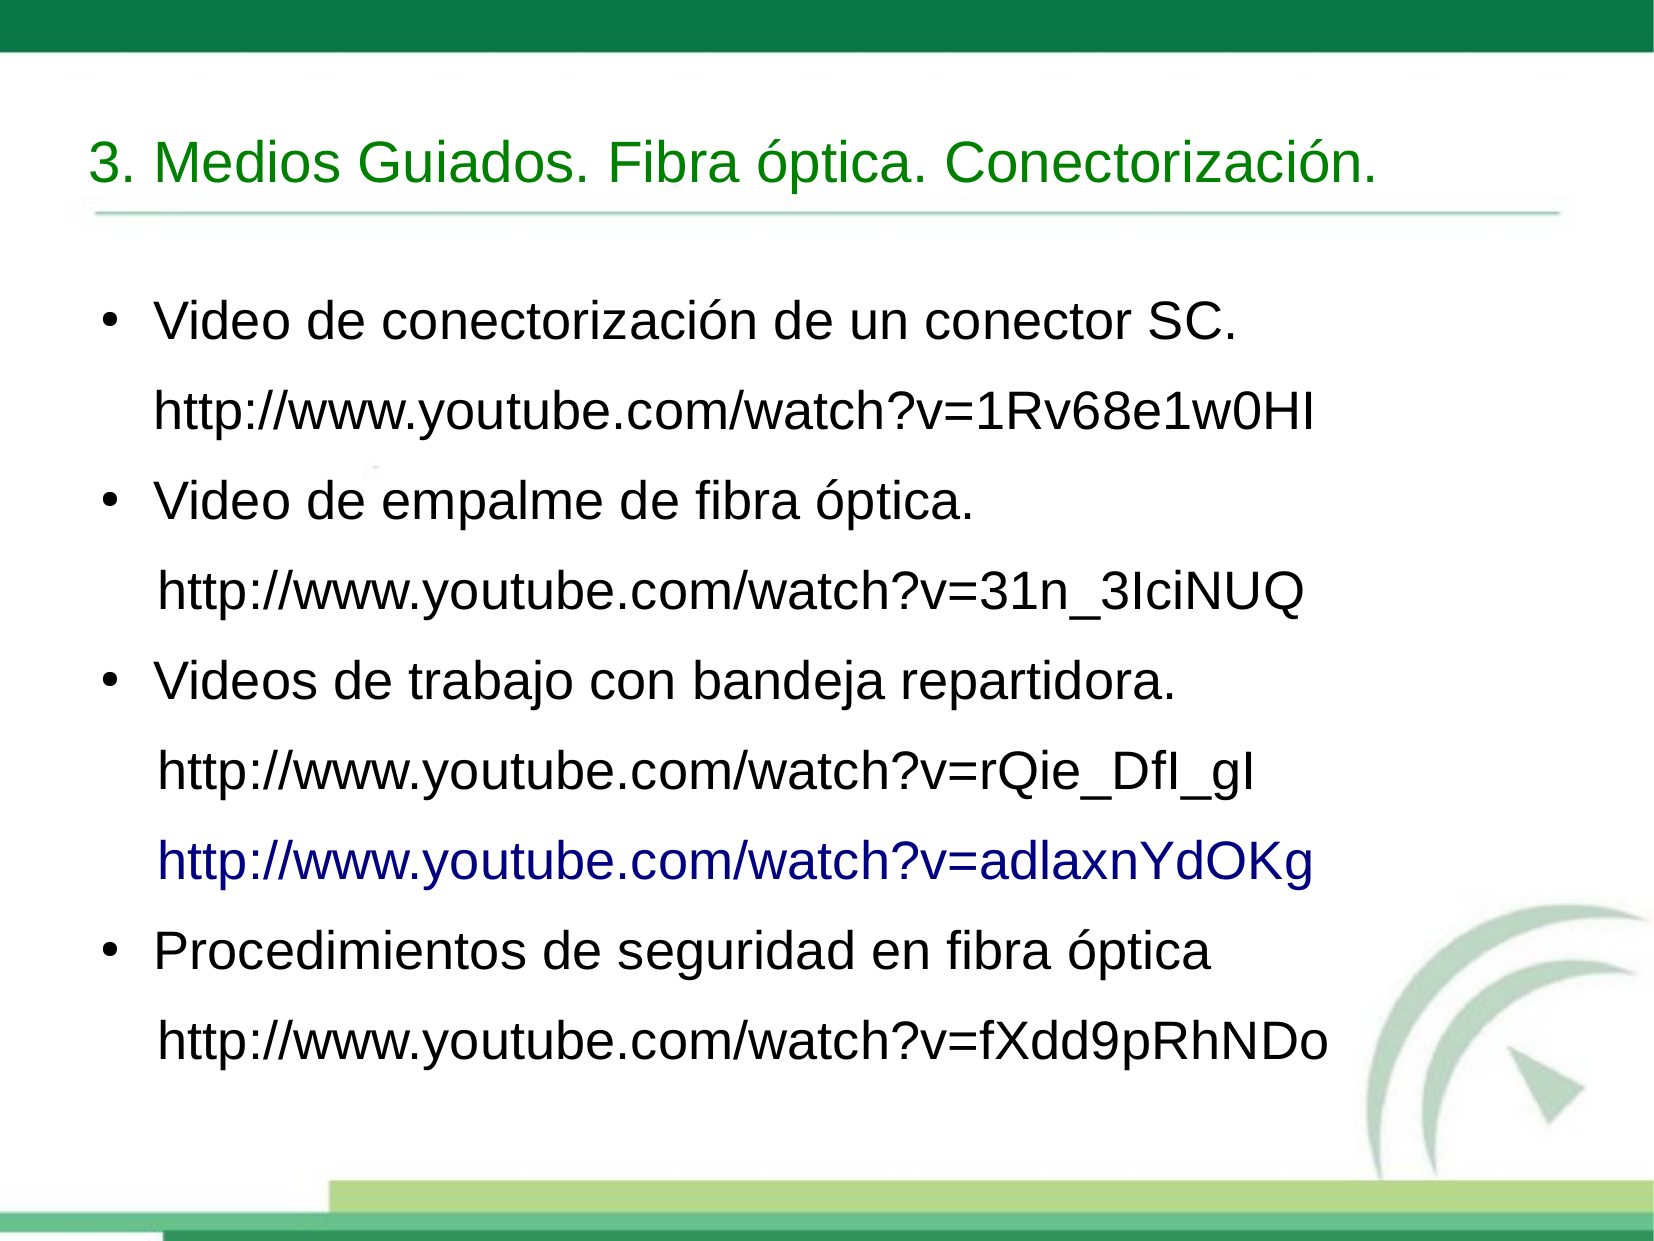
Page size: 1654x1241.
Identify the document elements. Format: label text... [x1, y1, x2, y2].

picture [0, 0, 1654, 1241]
list Video de conectorización de un conector SC. http://www.youtube.com/watch?v=1Rv68e1w0HI Video de empalme de fibra óptica. http://www.youtube.com/watch?v=31n_3IciNUQ Videos de trabajo con bandeja repartidora. http://www.youtube.com/watch?v=rQie_DfI_gI http://www.youtube.com/watch?v=adlaxnYdOKg Procedimientos de seguridad en fibra óptica http://www.youtube.com/watch?v=fXdd9pRhNDo [82, 290, 1571, 1094]
title 3. Medios Guiados. Fibra óptica. Conectorización. [88, 58, 1577, 266]
